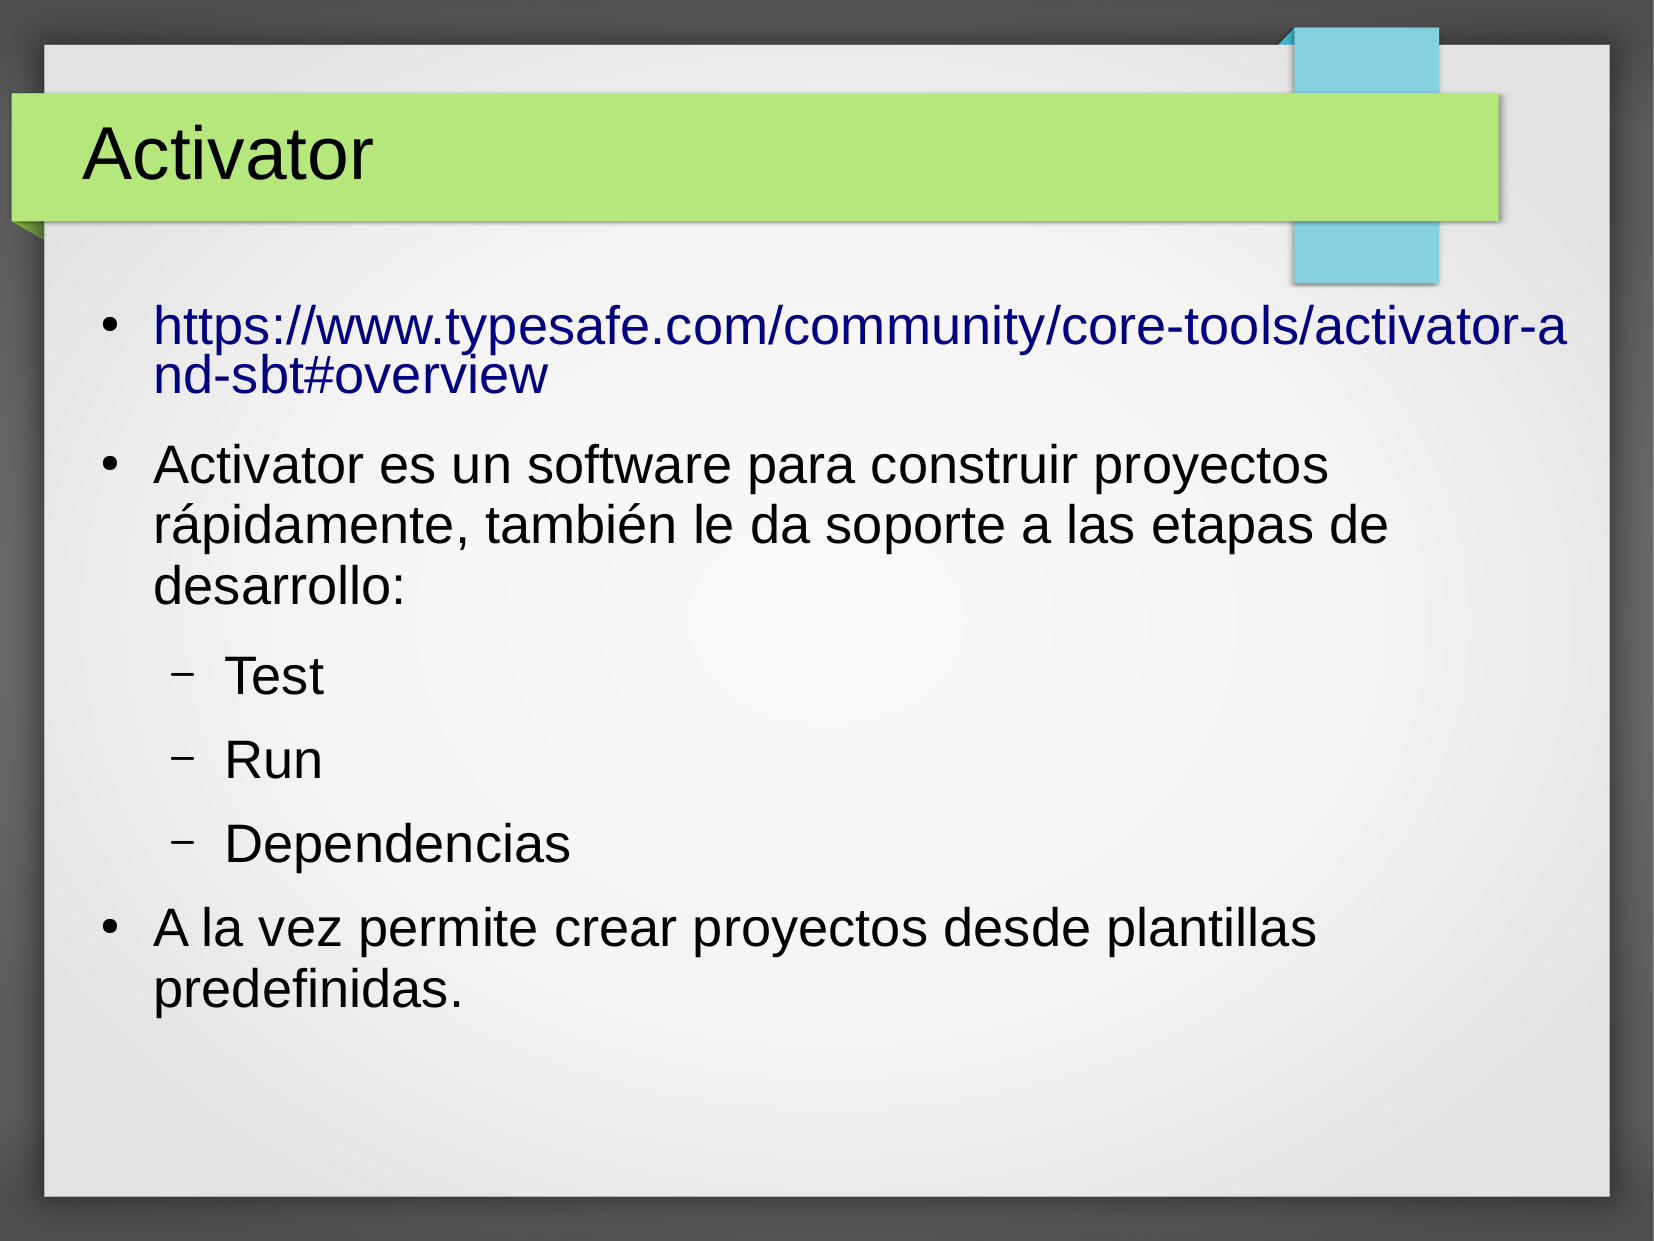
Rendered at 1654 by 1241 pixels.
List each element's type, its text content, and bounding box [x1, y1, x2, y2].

title Activator [82, 94, 1264, 213]
picture [0, 0, 1654, 1241]
list https://www.typesafe.com/community/core-tools/activator-and-sbt#overview Activator es un software para construir proyectos rápidamente, también le da soporte a las etapas de desarrollo: Test Run Dependencias A la vez permite crear proyectos desde plantillas predefinidas. [82, 295, 1571, 1015]
